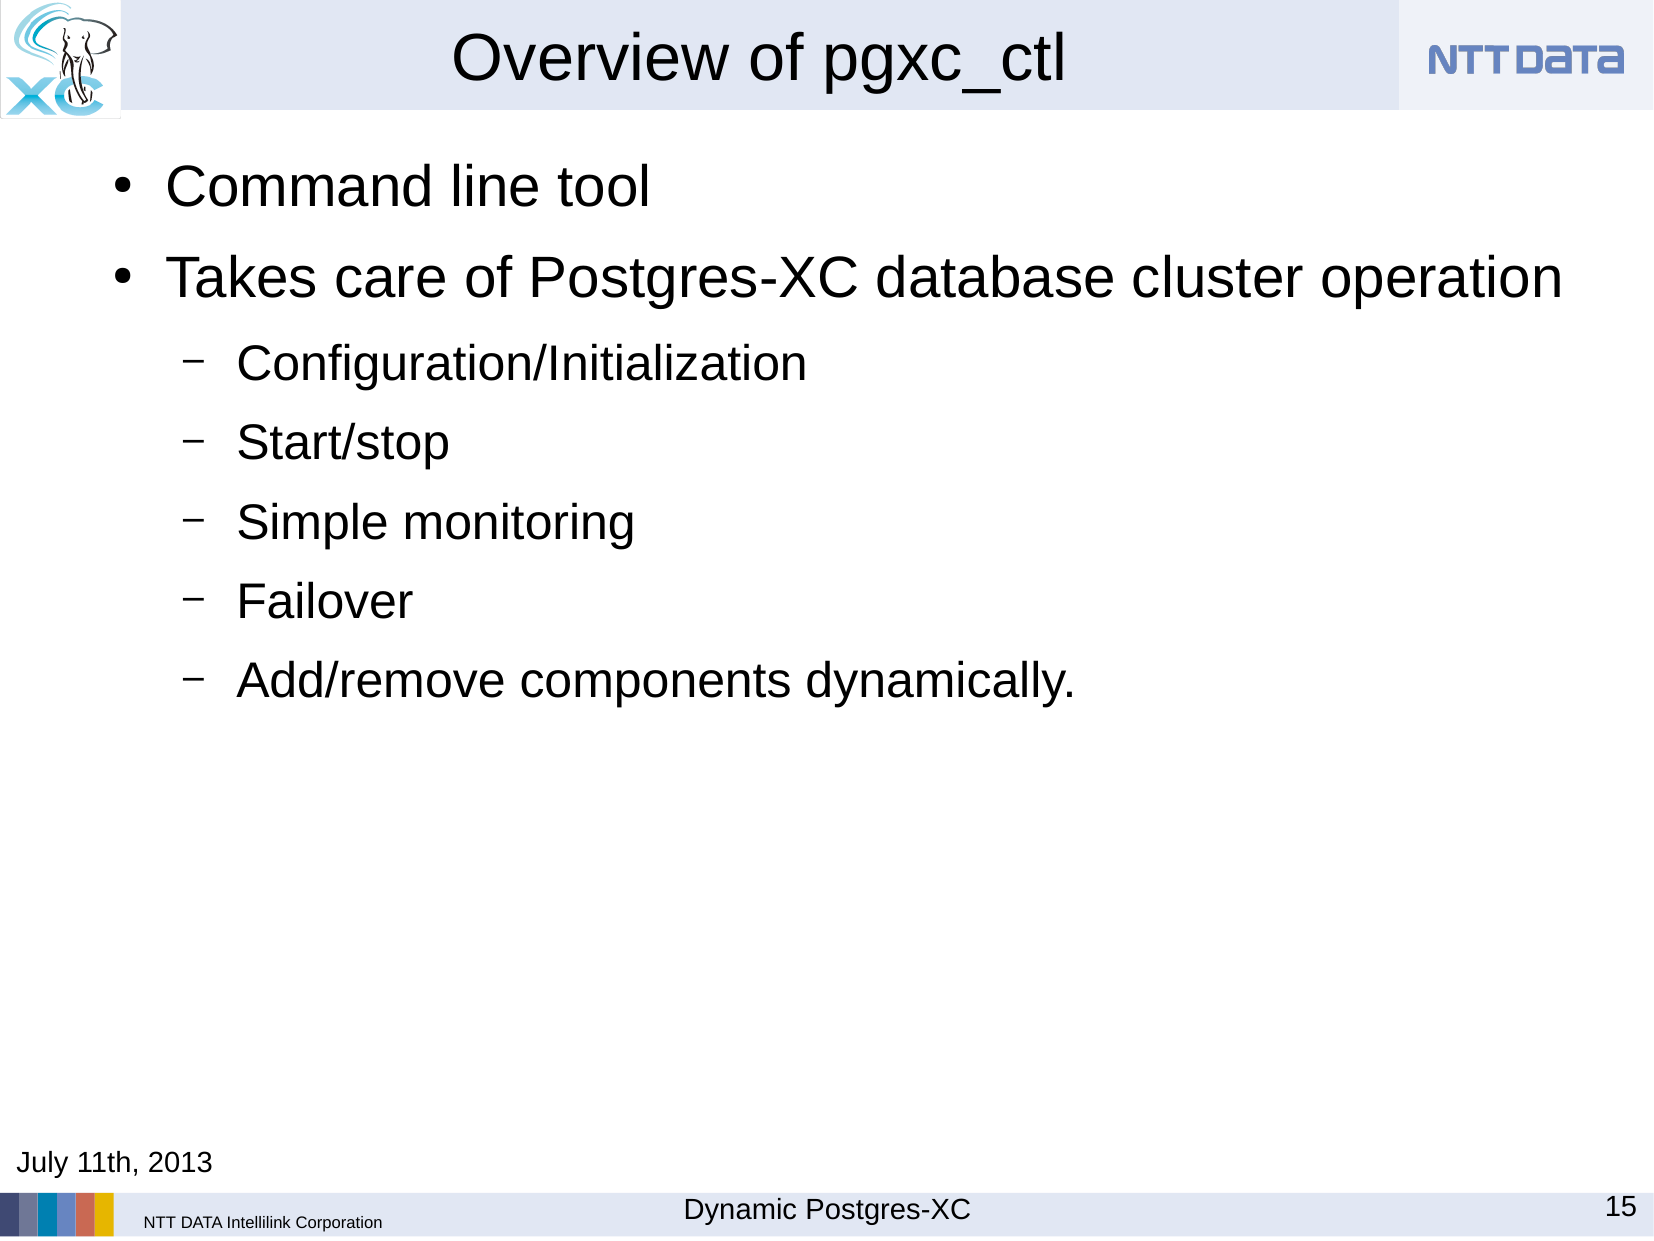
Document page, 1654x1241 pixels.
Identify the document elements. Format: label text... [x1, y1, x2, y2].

list Command line tool Takes care of Postgres-XC database cluster operation Configuration/Initialization Start/stop Simple monitoring Failover Add/remove components dynamically. [94, 153, 1583, 873]
title Overview of pgxc_ctl [120, 3, 1399, 110]
picture [0, 0, 121, 119]
picture [1429, 45, 1624, 74]
